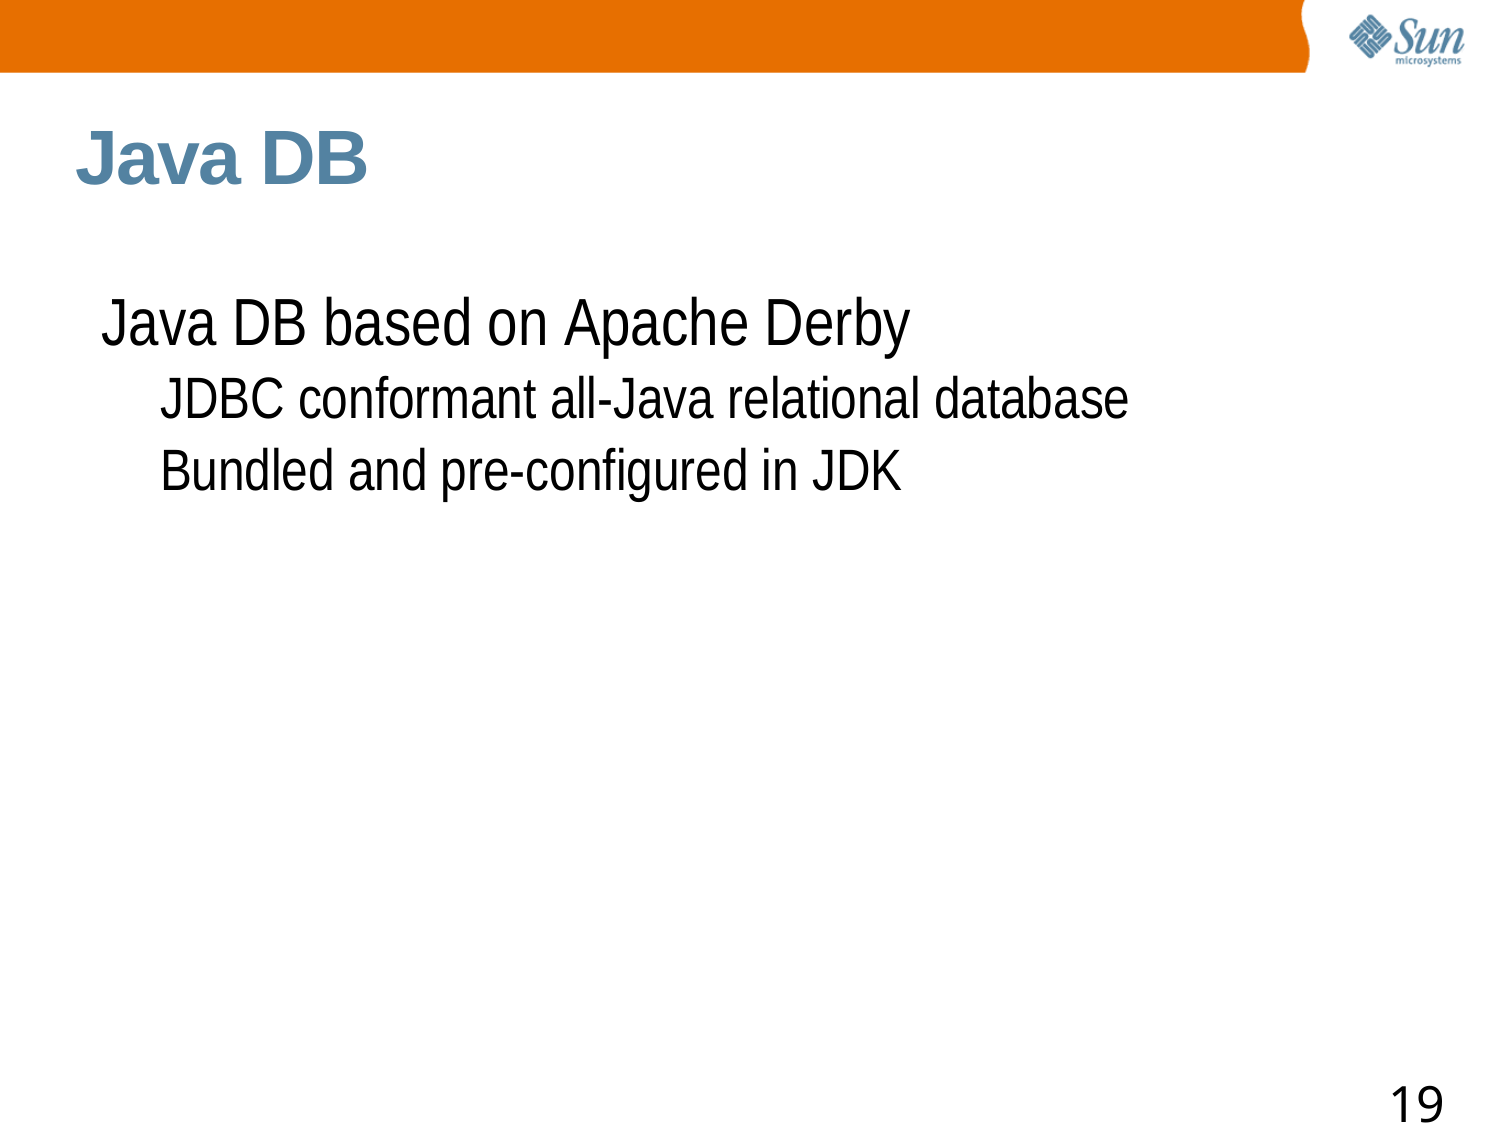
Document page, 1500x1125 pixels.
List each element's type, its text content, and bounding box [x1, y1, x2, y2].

picture [0, 0, 1500, 75]
list Java DB based on Apache Derby JDBC conformant all-Java relational database Bundled and pre-configured in JDK [83, 293, 1448, 1055]
title Java DB [75, 122, 1438, 228]
